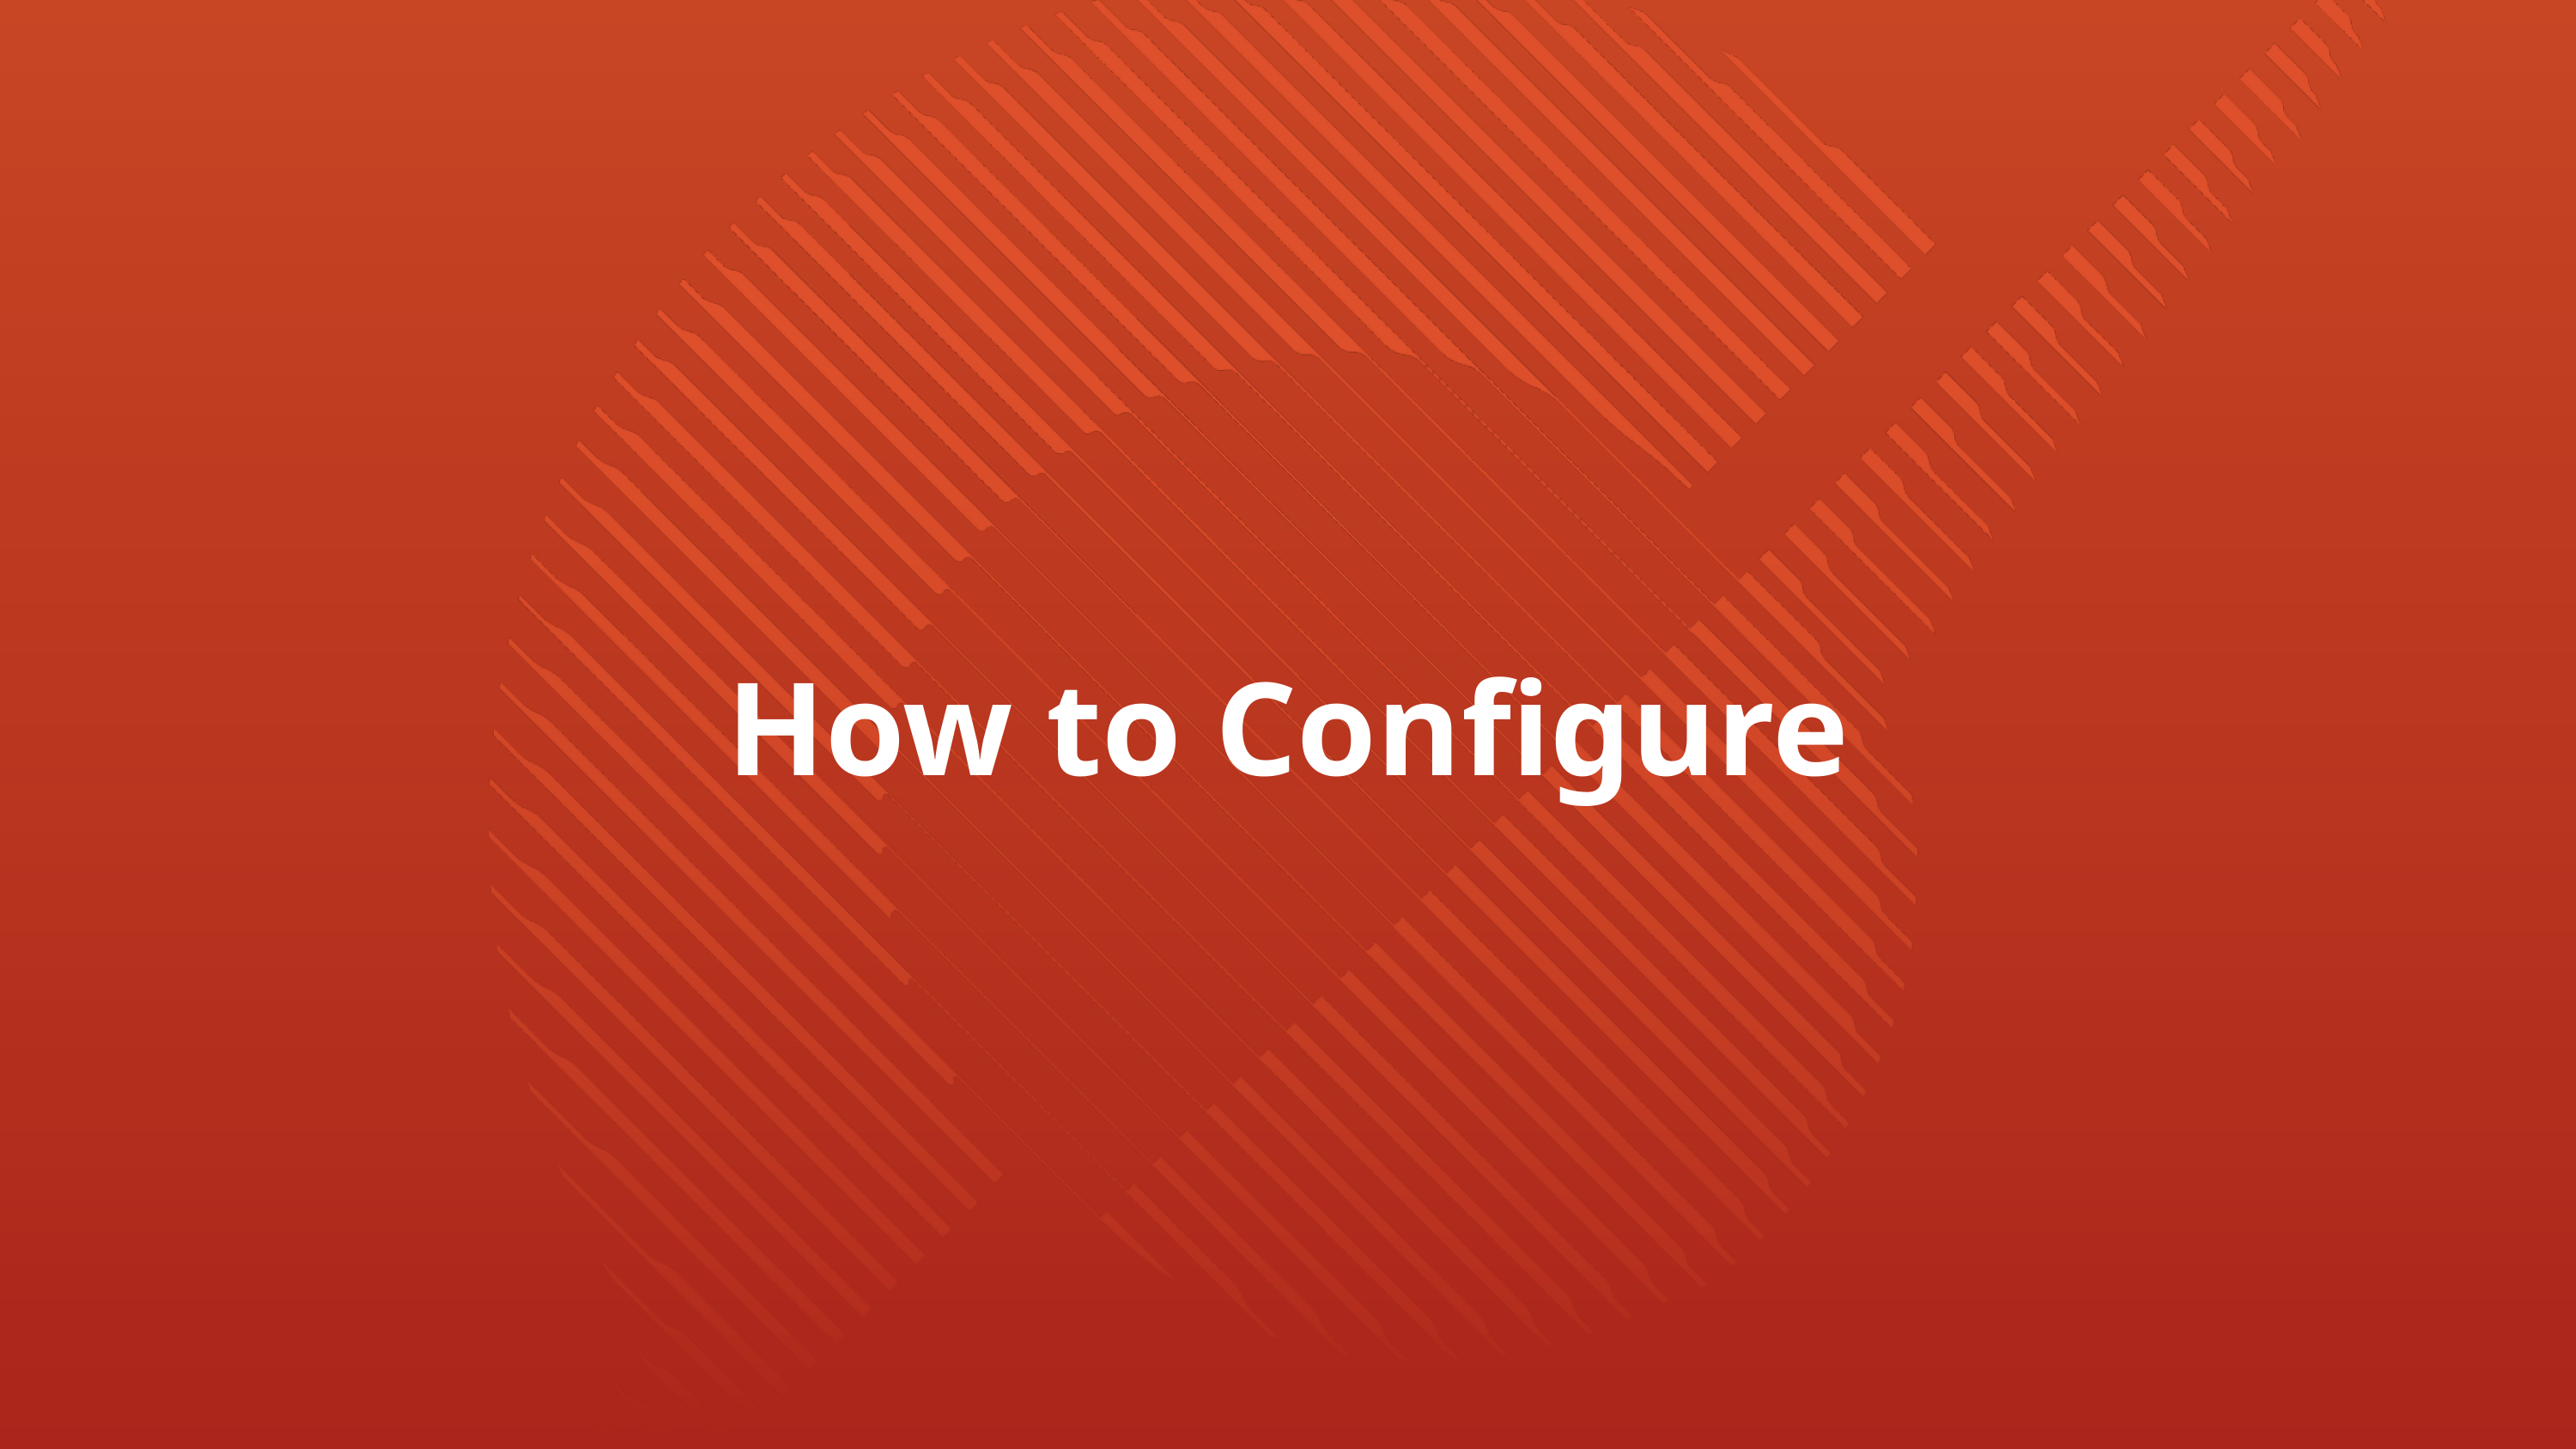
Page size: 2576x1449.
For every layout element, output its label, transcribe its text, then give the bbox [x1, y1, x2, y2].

title How to Configure [88, 605, 2488, 843]
picture [0, 0, 2576, 454]
